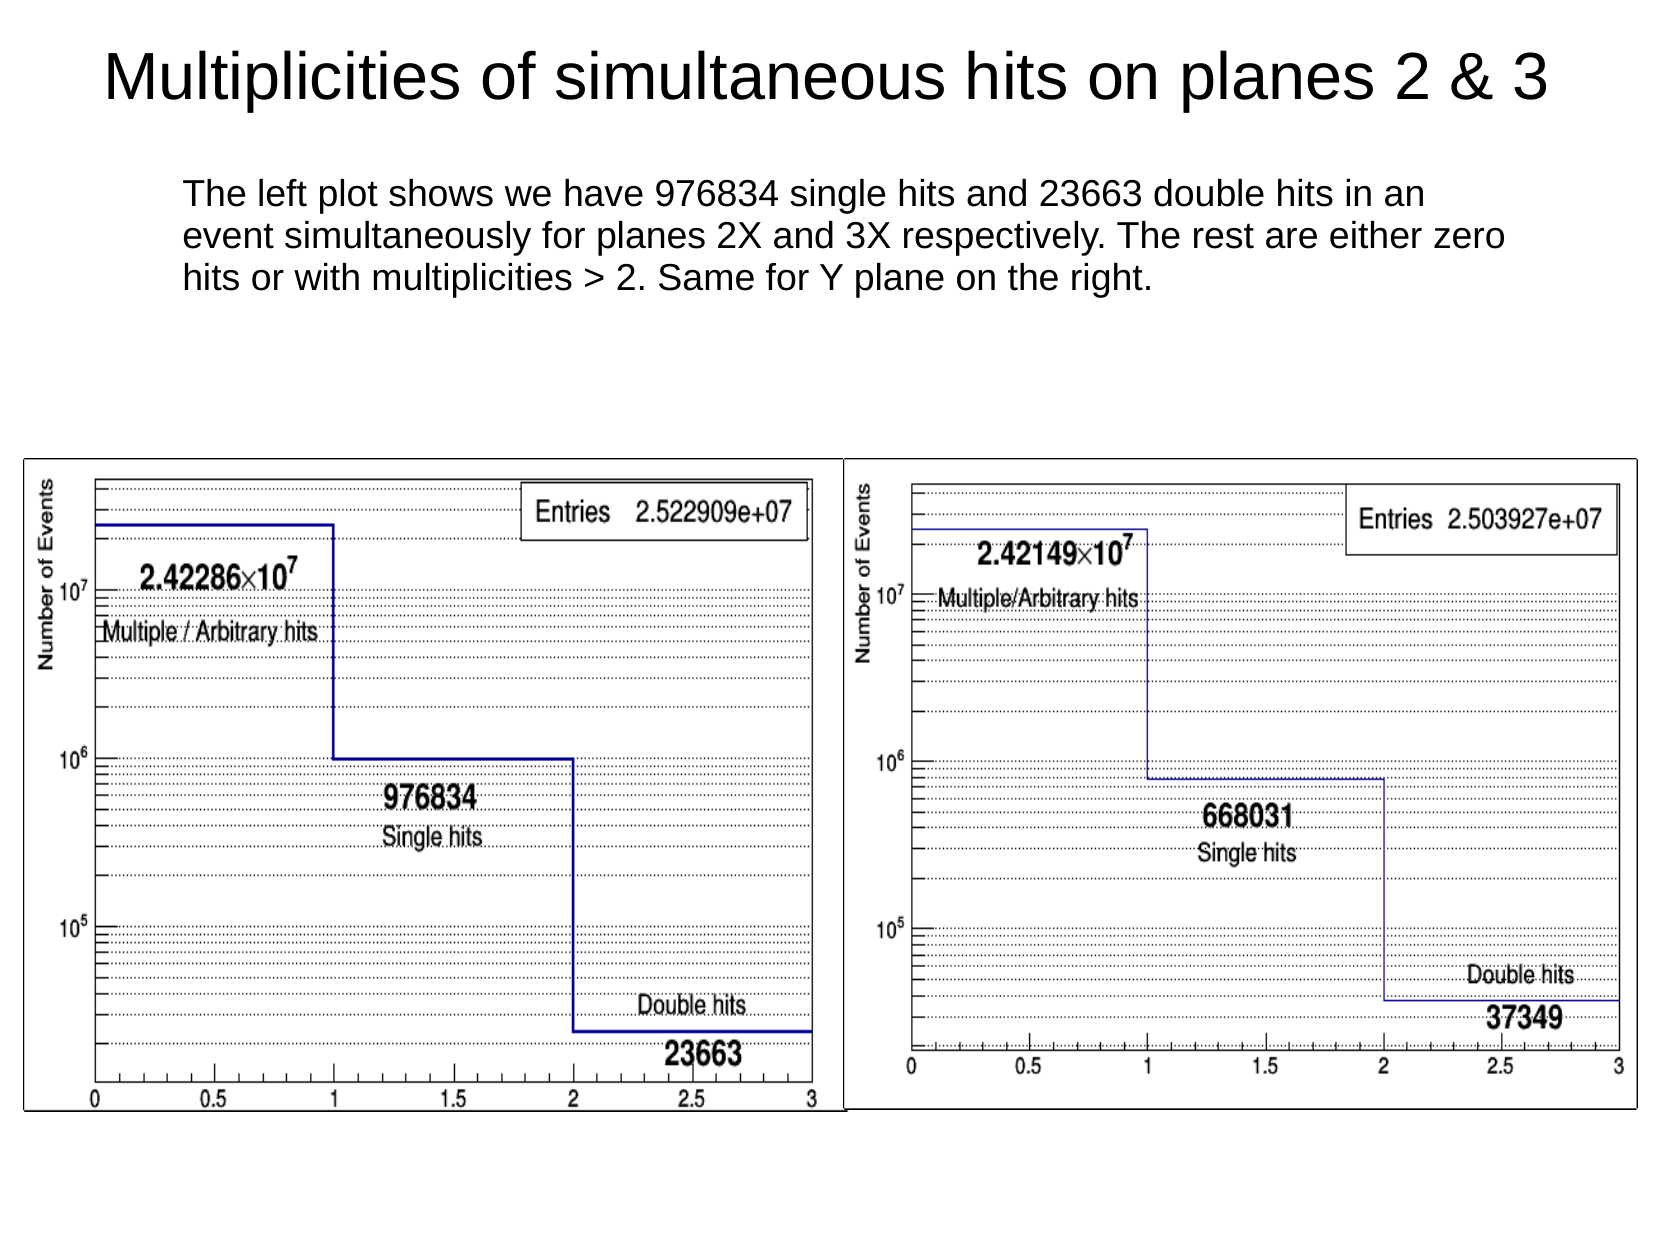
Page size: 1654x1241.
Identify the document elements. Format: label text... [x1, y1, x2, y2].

title Multiplicities of simultaneous hits on planes 2 & 3 [0, 0, 1654, 180]
text_box The left plot shows we have 976834 single hits and 23663 double hits in an event simultaneously for planes 2X and 3X respectively. The rest are either zero hits or with multiplicities > 2. Same for Y plane on the right. [167, 165, 1531, 348]
picture [23, 458, 1638, 1112]
